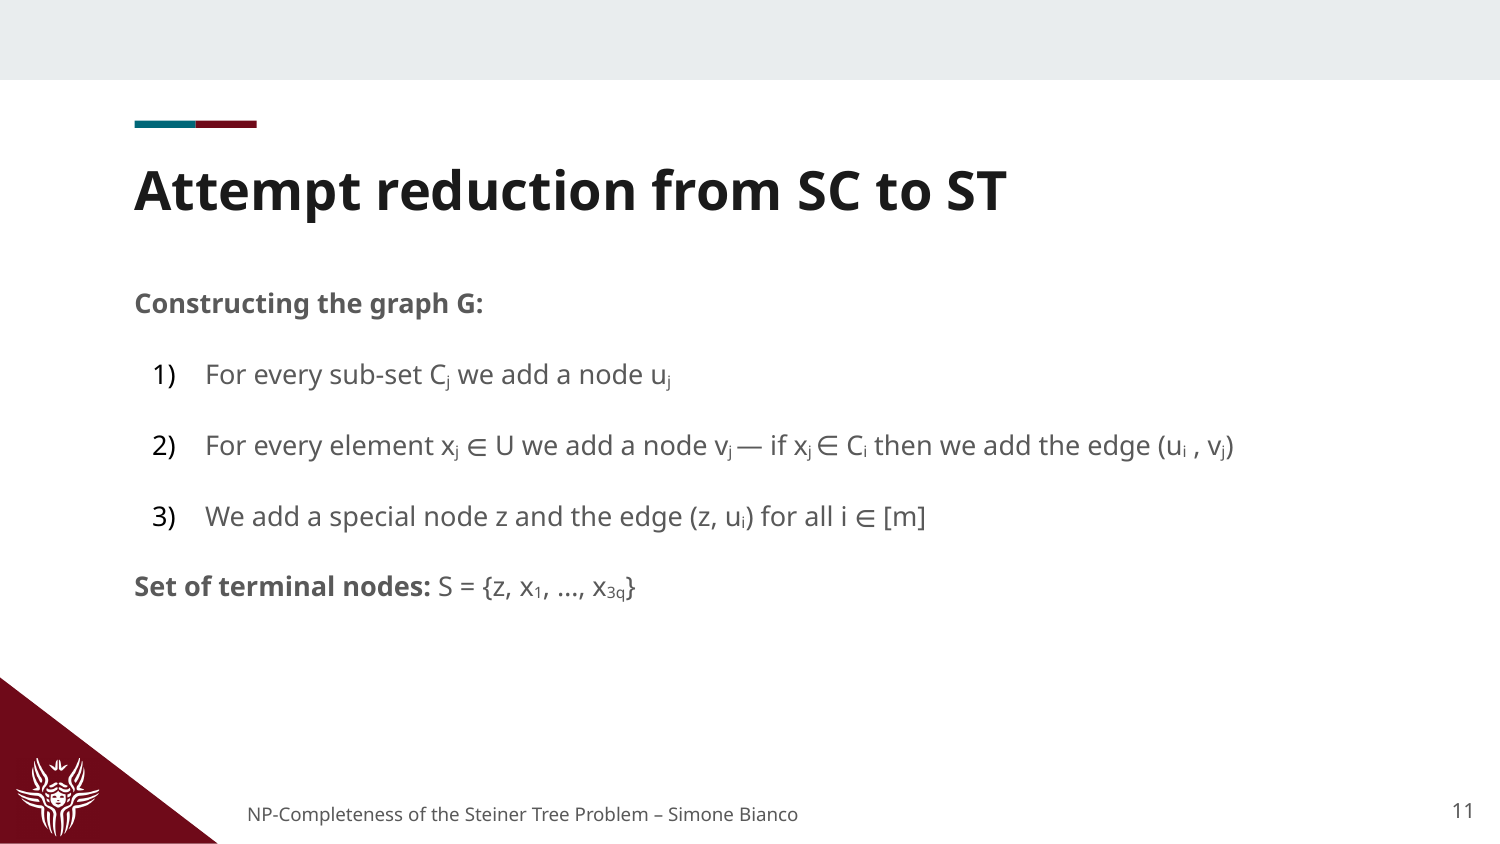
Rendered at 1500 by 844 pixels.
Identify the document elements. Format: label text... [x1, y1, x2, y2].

slide_number <number> [1400, 779, 1491, 844]
list Constructing the graph G: For every sub-set Cj we add a node uj For every element xj ∈ U we add a node vj — if xj ∈ Ci then we add the edge (ui , vj) We add a special node z and the edge (z, ui) for all i ∈ [m] Set of terminal nodes: S = {z, x1, …, x3q} [119, 267, 1418, 638]
title Attempt reduction from SC to ST [119, 141, 1381, 230]
picture [16, 758, 100, 839]
subtitle NP-Completeness of the Steiner Tree Problem – Simone Bianco [232, 783, 1193, 839]
